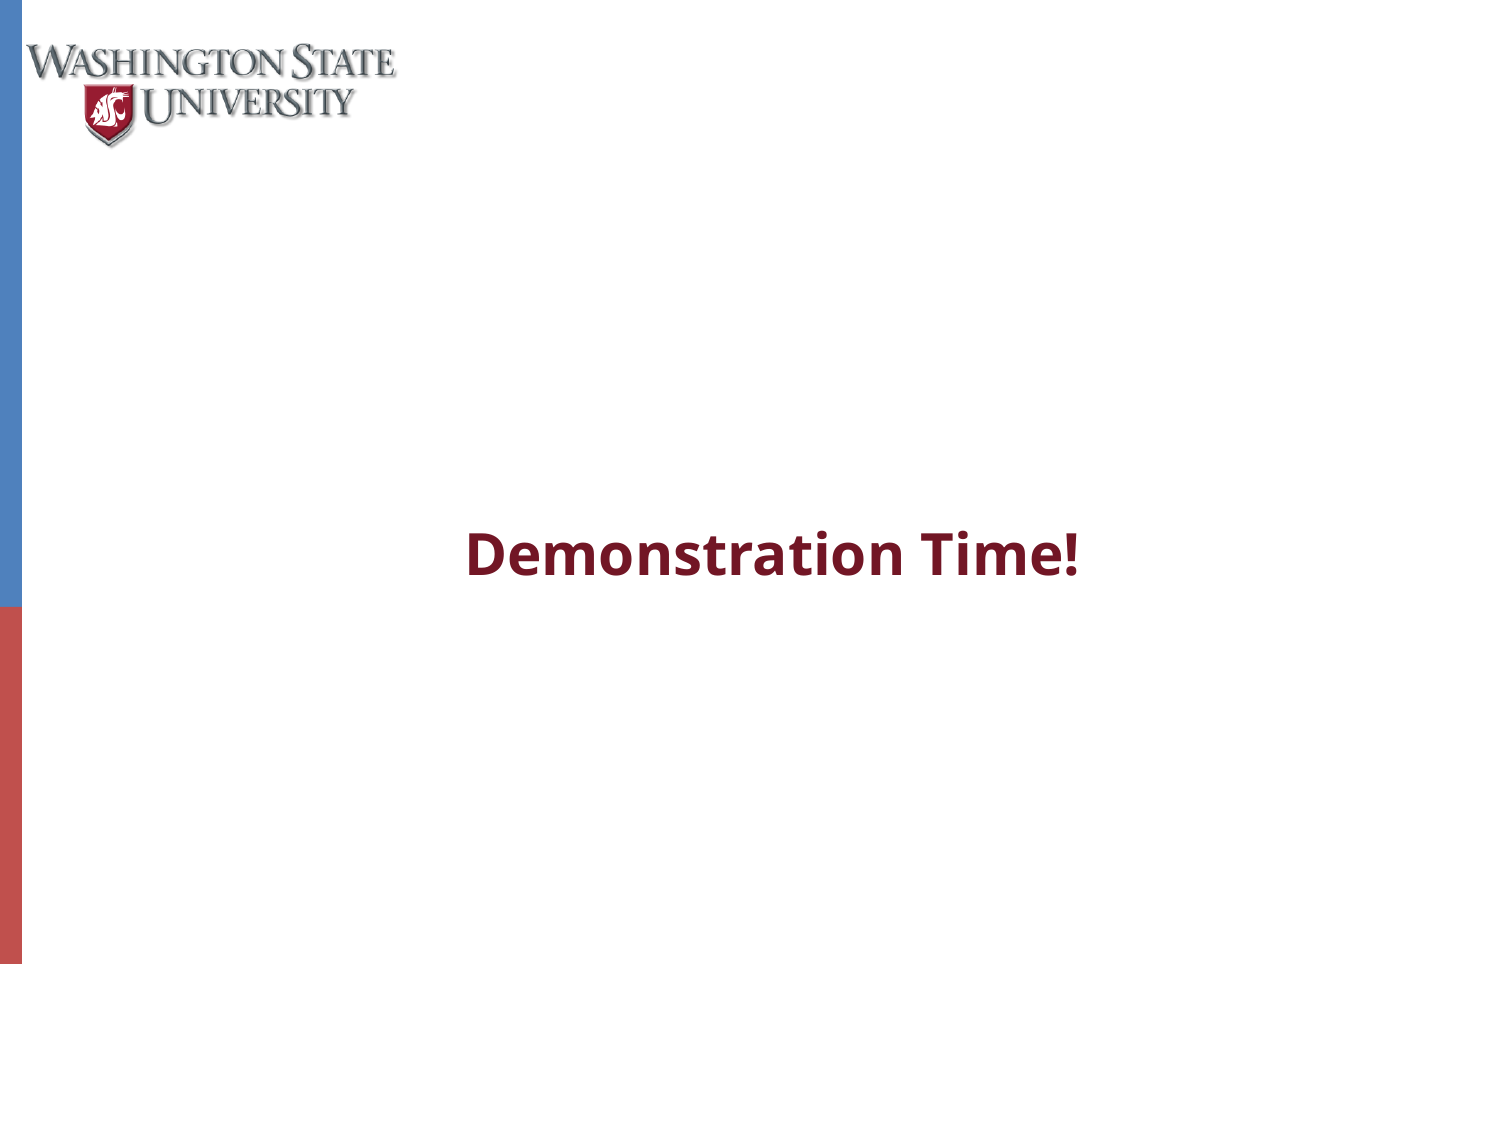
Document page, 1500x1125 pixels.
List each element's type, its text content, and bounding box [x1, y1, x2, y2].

text_box Demonstration Time! [135, 510, 1410, 589]
picture [0, 0, 426, 178]
